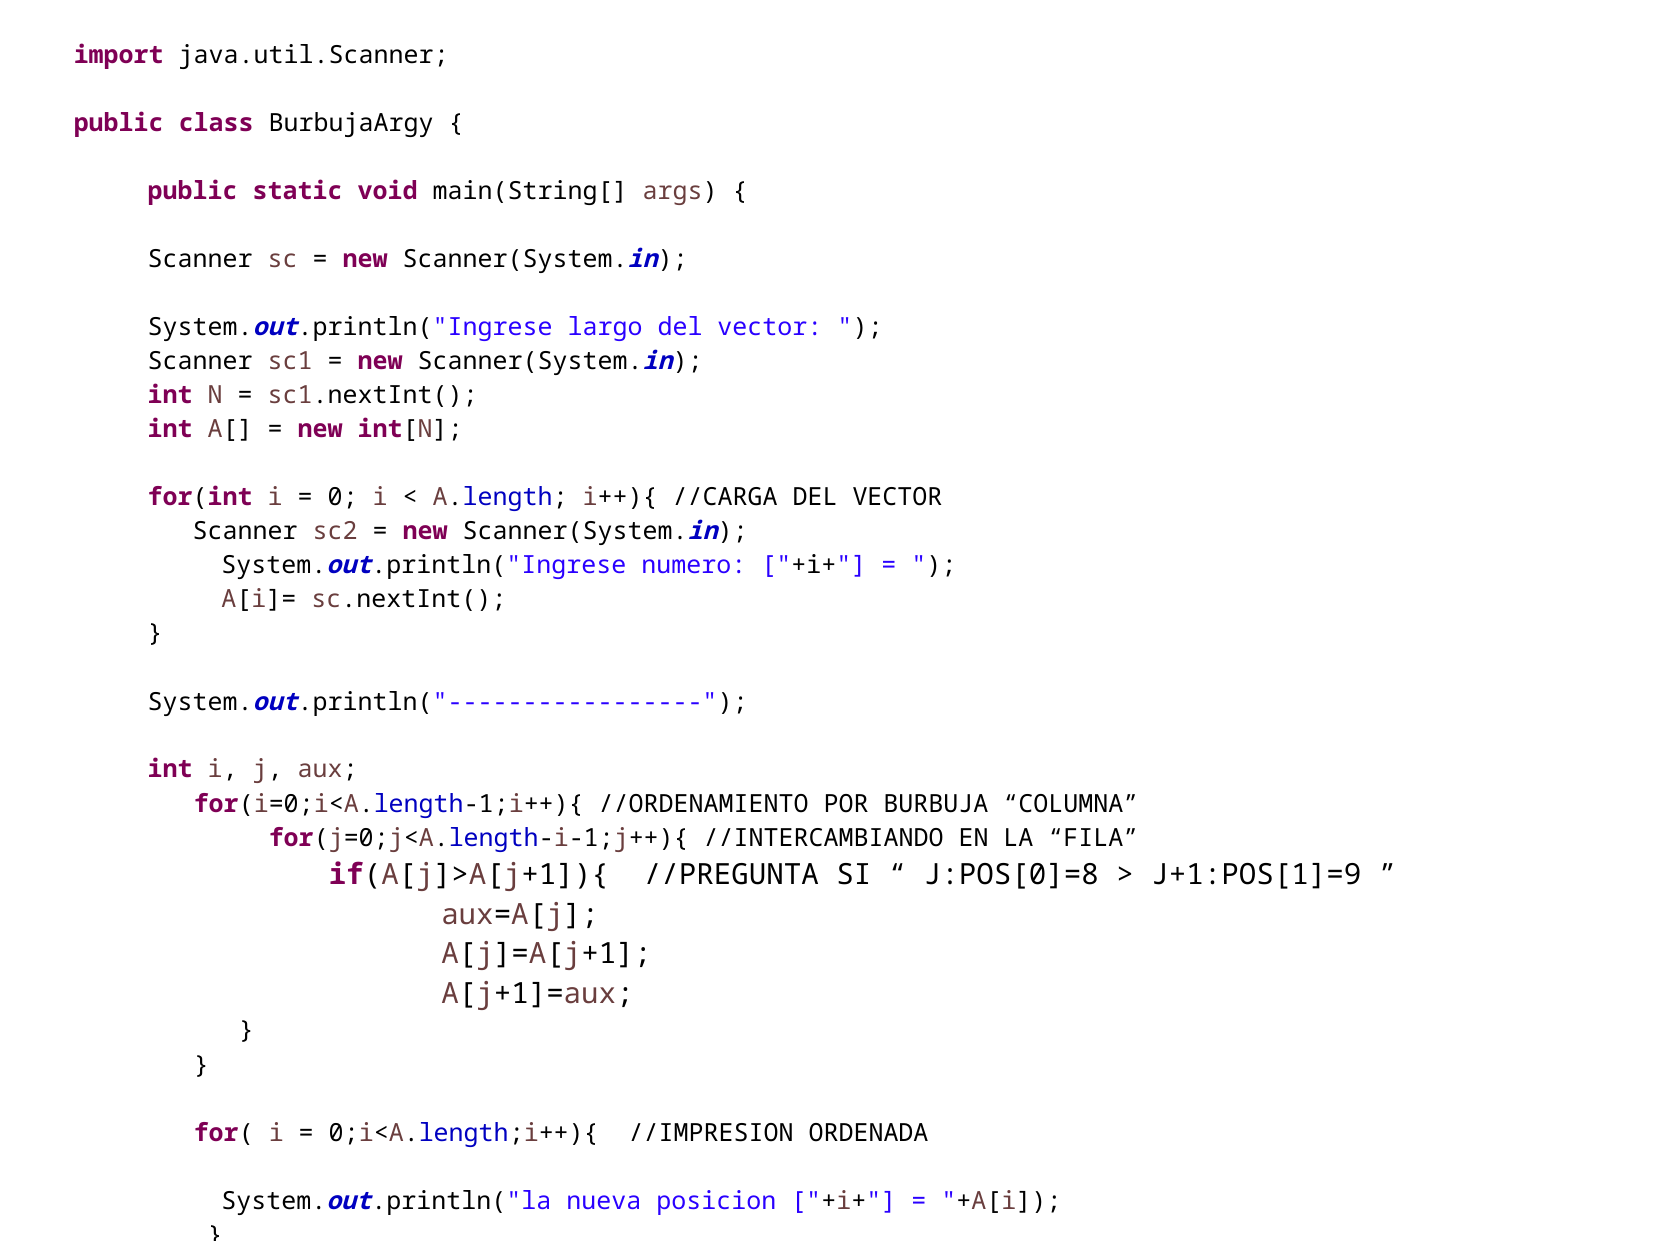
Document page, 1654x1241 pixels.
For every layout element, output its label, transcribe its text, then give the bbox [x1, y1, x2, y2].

text_box import java.util.Scanner; public class BurbujaArgy { public static void main(String[] args) { Scanner sc = new Scanner(System.in); System.out.println("Ingrese largo del vector: "); Scanner sc1 = new Scanner(System.in); int N = sc1.nextInt(); int A[] = new int[N]; for(int i = 0; i < A.length; i++){ //CARGA DEL VECTOR Scanner sc2 = new Scanner(System.in); System.out.println("Ingrese numero: ["+i+"] = "); A[i]= sc.nextInt(); } System.out.println("-----------------"); int i, j, aux; for(i=0;i<A.length-1;i++){ //ORDENAMIENTO POR BURBUJA “COLUMNA” for(j=0;j<A.length-i-1;j++){ //INTERCAMBIANDO EN LA “FILA” if(A[j]>A[j+1]){ //PREGUNTA SI “ J:POS[0]=8 > J+1:POS[1]=9 ” aux=A[j]; A[j]=A[j+1]; A[j+1]=aux; } } for( i = 0;i<A.length;i++){ //IMPRESION ORDENADA System.out.println("la nueva posicion ["+i+"] = "+A[i]); } } } [59, 29, 1625, 1241]
